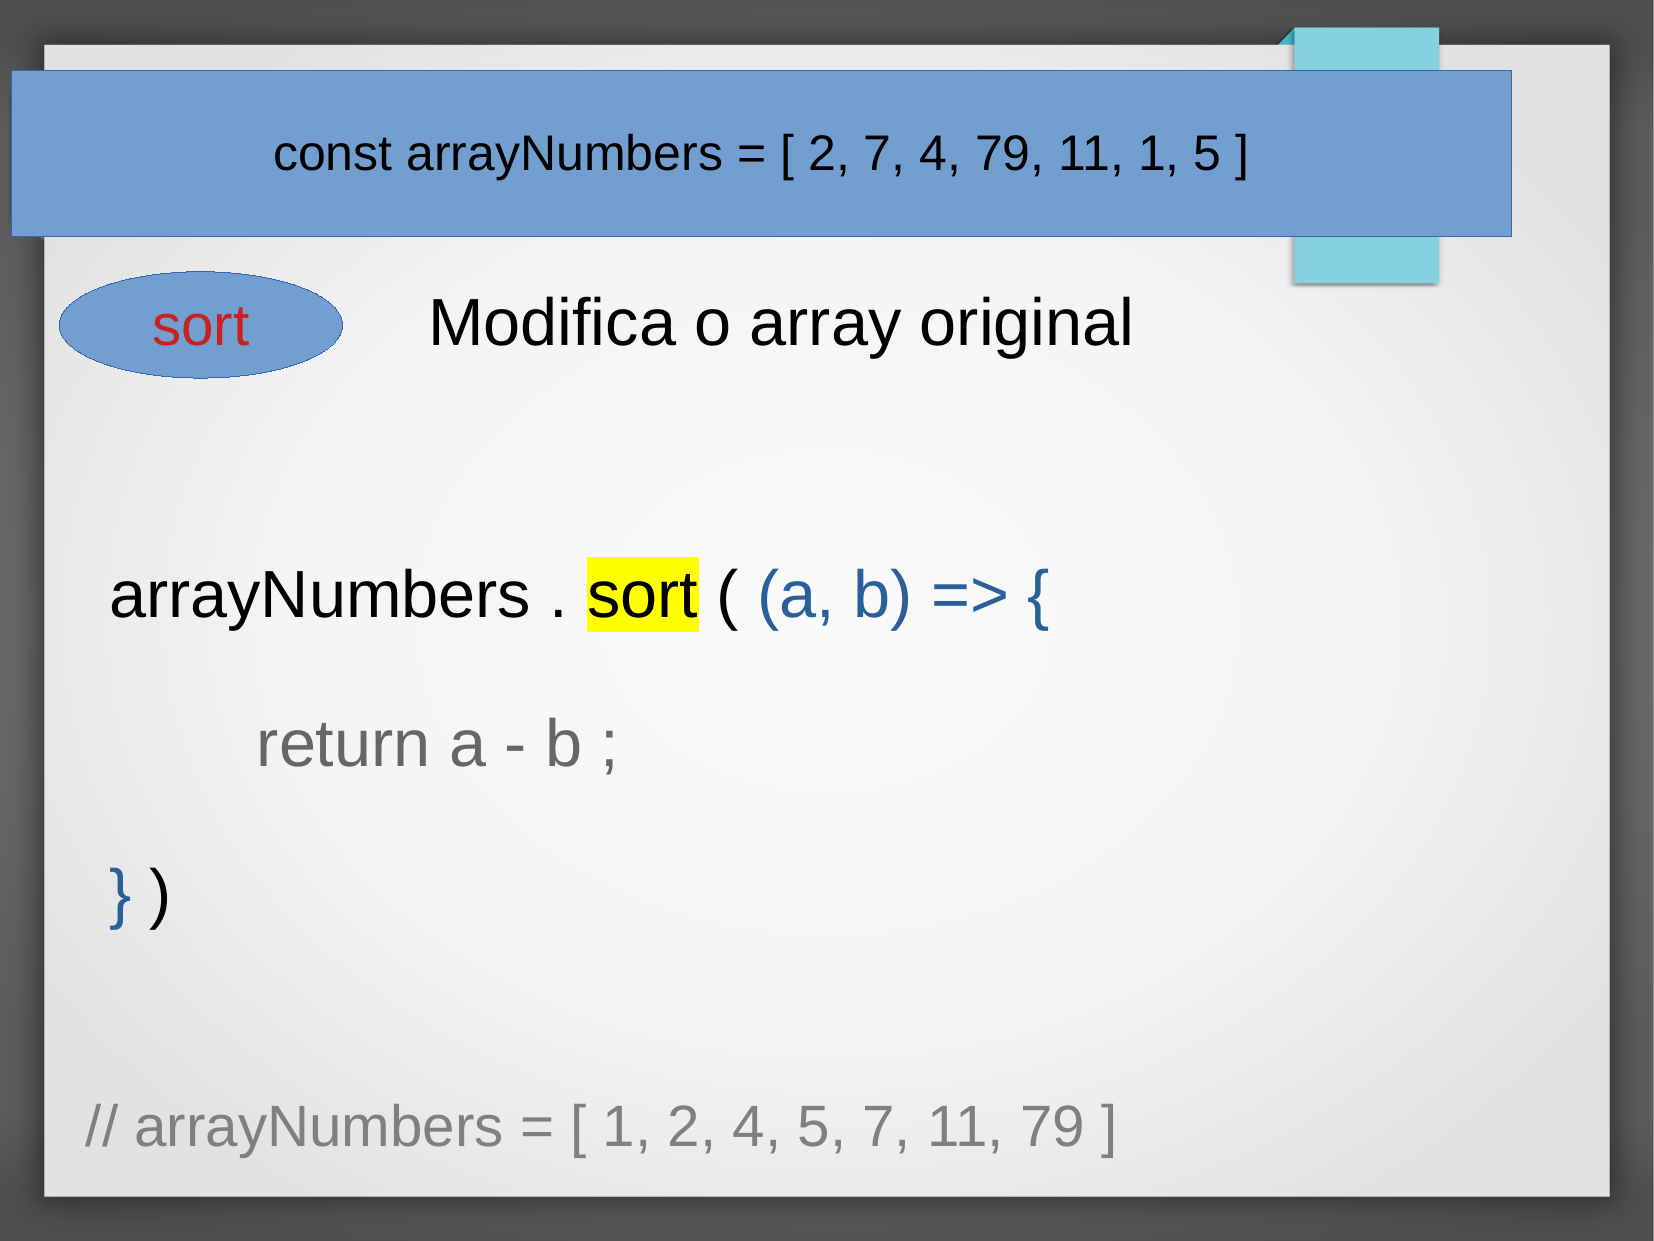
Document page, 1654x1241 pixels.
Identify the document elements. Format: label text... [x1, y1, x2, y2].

text_box // arrayNumbers = [ 1, 2, 4, 5, 7, 11, 79 ] [70, 1086, 1134, 1167]
text_box const arrayNumbers = [ 2, 7, 4, 79, 11, 1, 5 ] [11, 70, 1512, 237]
picture [0, 0, 1654, 1241]
text_box arrayNumbers . sort ( (a, b) => { return a - b ; } ) [94, 549, 1312, 939]
text_box sort [59, 271, 343, 379]
text_box Modifica o array original [413, 277, 1193, 379]
